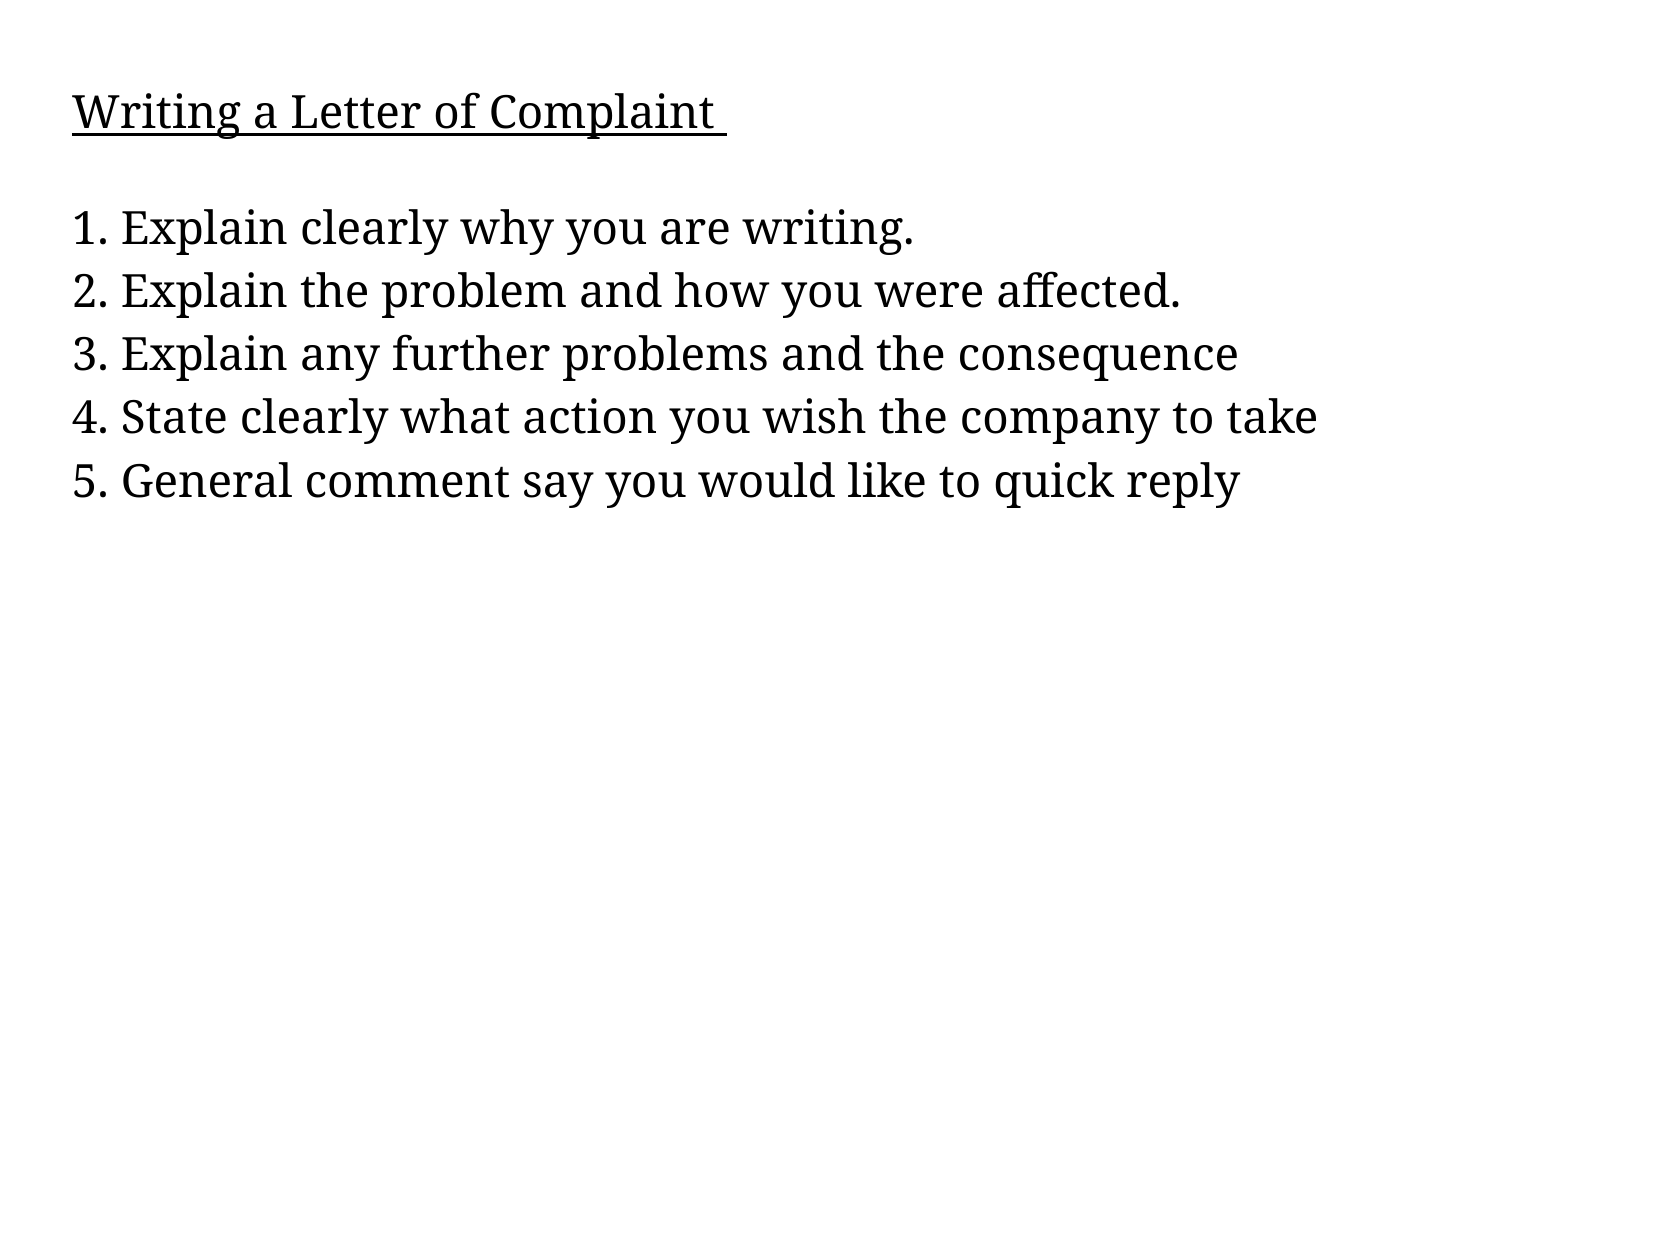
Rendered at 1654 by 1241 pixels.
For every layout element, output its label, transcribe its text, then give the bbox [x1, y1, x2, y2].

text_box Writing a Letter of Complaint 1. Explain clearly why you are writing. 2. Explain the problem and how you were affected. 3. Explain any further problems and the consequence 4. State clearly what action you wish the company to take 5. General comment say you would like to quick reply [71, 31, 1560, 1140]
